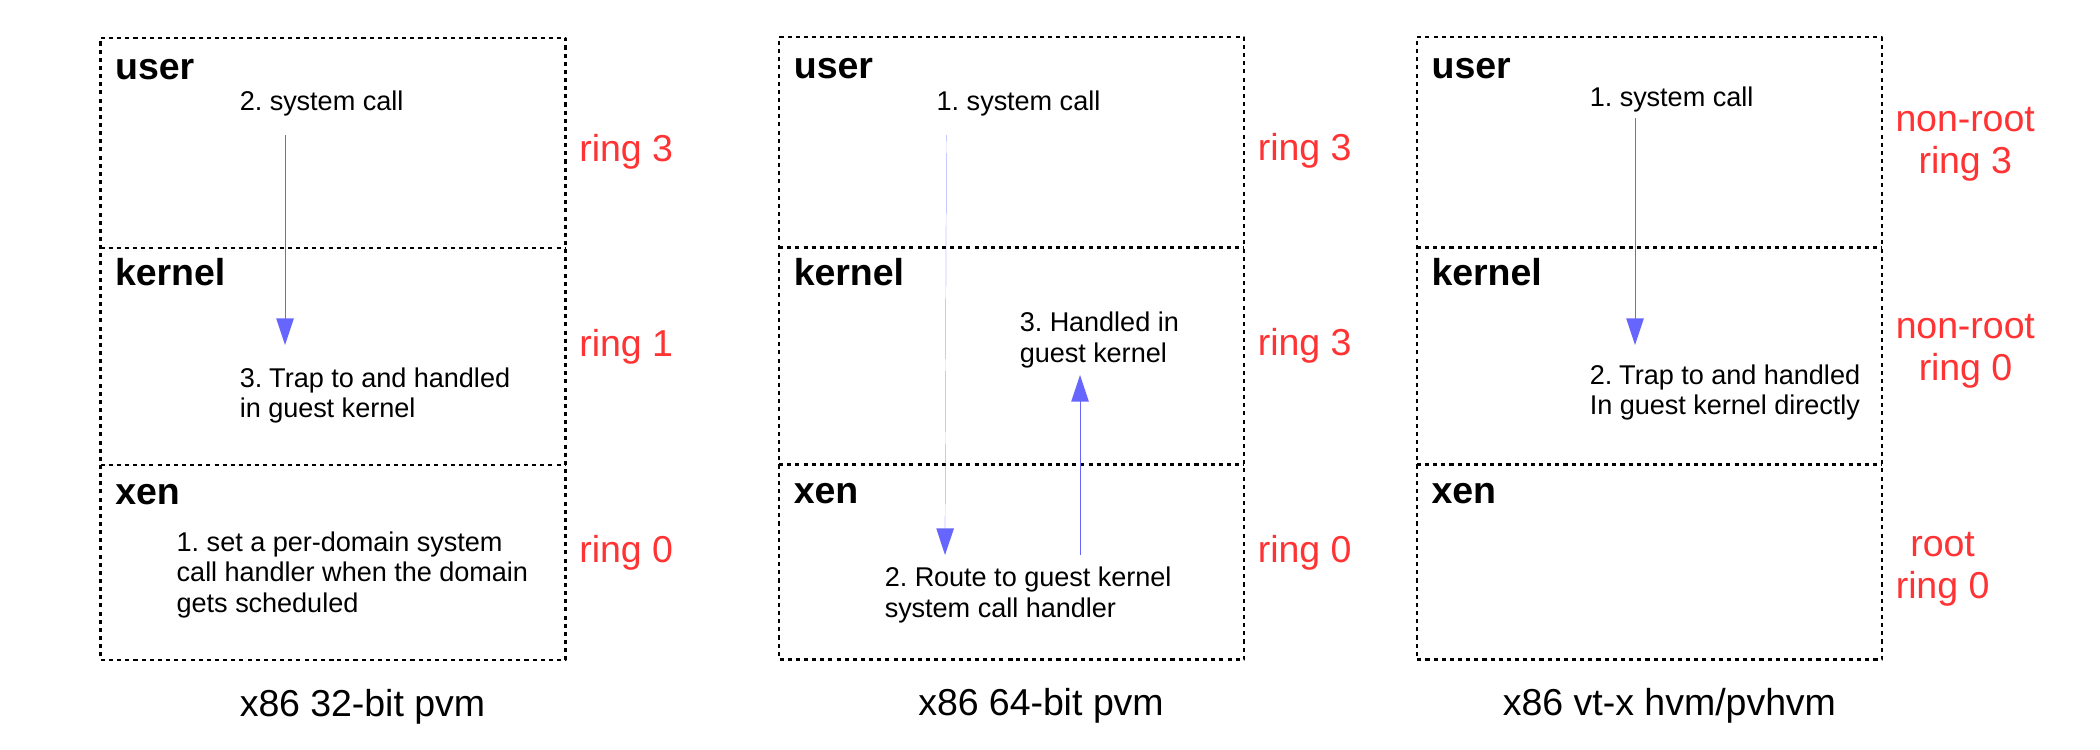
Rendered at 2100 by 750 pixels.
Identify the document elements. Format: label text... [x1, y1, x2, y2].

text_box kernel [100, 244, 241, 302]
text_box 1. system call [921, 78, 1116, 124]
text_box x86 vt-x hvm/pvhvm [1488, 674, 1852, 732]
text_box ring 3 [1243, 314, 1367, 372]
text_box kernel [1416, 243, 1557, 301]
text_box user [1416, 37, 1526, 95]
text_box user [100, 37, 210, 95]
text_box ring 0 [564, 521, 688, 579]
text_box xen [779, 462, 874, 520]
text_box 1. set a per-domain system call handler when the domain gets scheduled [161, 519, 551, 626]
text_box root ring 0 [1881, 515, 2005, 614]
text_box kernel [779, 243, 920, 301]
text_box ring 0 [1243, 521, 1367, 578]
text_box 3. Trap to and handled in guest kernel [225, 355, 525, 432]
text_box ring 3 [1243, 119, 1367, 177]
text_box user [779, 37, 888, 95]
text_box 2. Route to guest kernel system call handler [870, 555, 1187, 631]
text_box xen [1416, 462, 1512, 520]
text_box non-root ring 3 [1880, 89, 2050, 189]
text_box non-root ring 0 [1881, 296, 2050, 396]
text_box 2. Trap to and handled In guest kernel directly [1575, 352, 1875, 428]
text_box x86 32-bit pvm [225, 675, 501, 732]
text_box ring 1 [564, 314, 688, 372]
text_box ring 3 [564, 120, 688, 177]
text_box 1. system call [1575, 75, 1769, 121]
text_box xen [100, 462, 195, 520]
text_box 2. system call [225, 78, 419, 124]
text_box x86 64-bit pvm [903, 674, 1179, 732]
text_box 3. Handled in guest kernel [1005, 299, 1216, 376]
